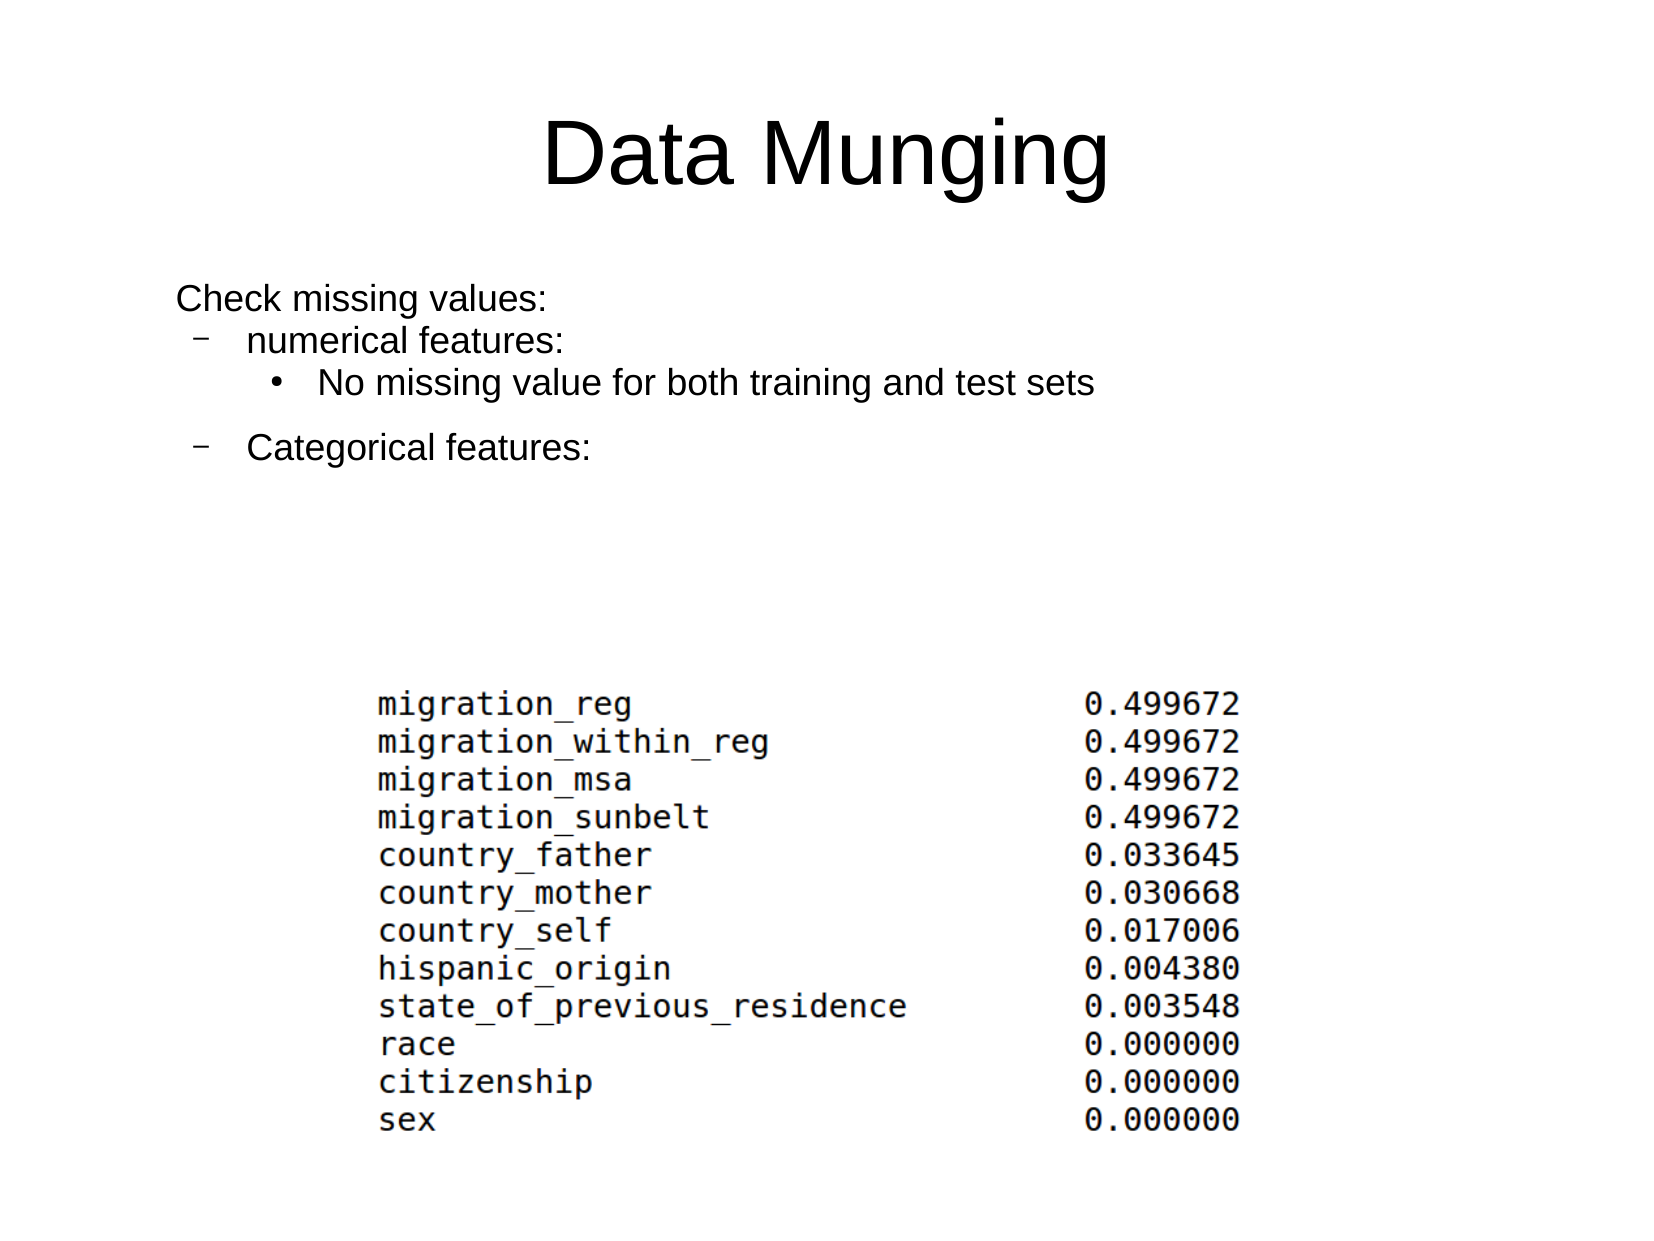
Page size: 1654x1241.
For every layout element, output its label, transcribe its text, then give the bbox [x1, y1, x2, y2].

title Data Munging [82, 49, 1571, 257]
picture [360, 689, 1271, 1141]
text_box Check missing values: numerical features: No missing value for both training and test sets Categorical features: [90, 270, 1654, 855]
